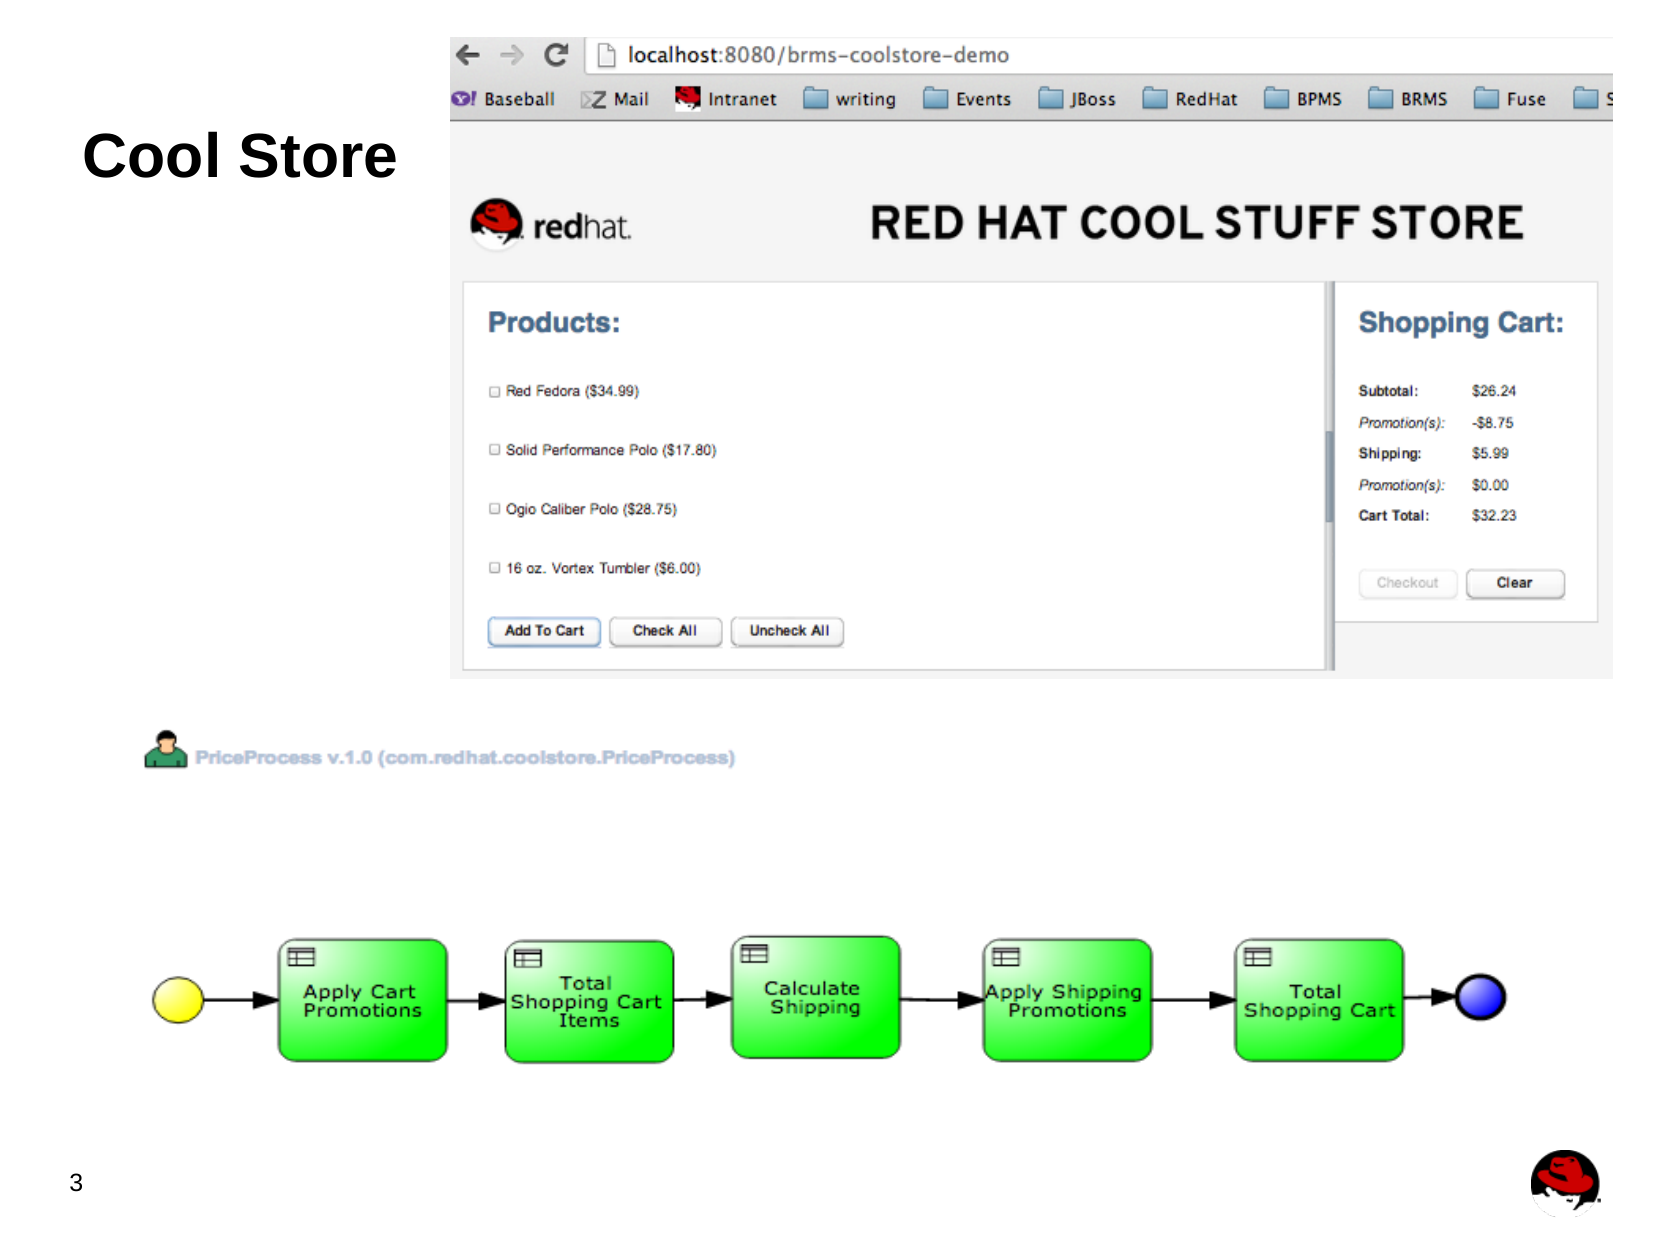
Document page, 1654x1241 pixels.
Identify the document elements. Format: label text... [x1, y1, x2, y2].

picture [1531, 1150, 1601, 1218]
title Cool Store [82, 73, 450, 239]
picture [134, 712, 1538, 1126]
picture [450, 37, 1613, 679]
